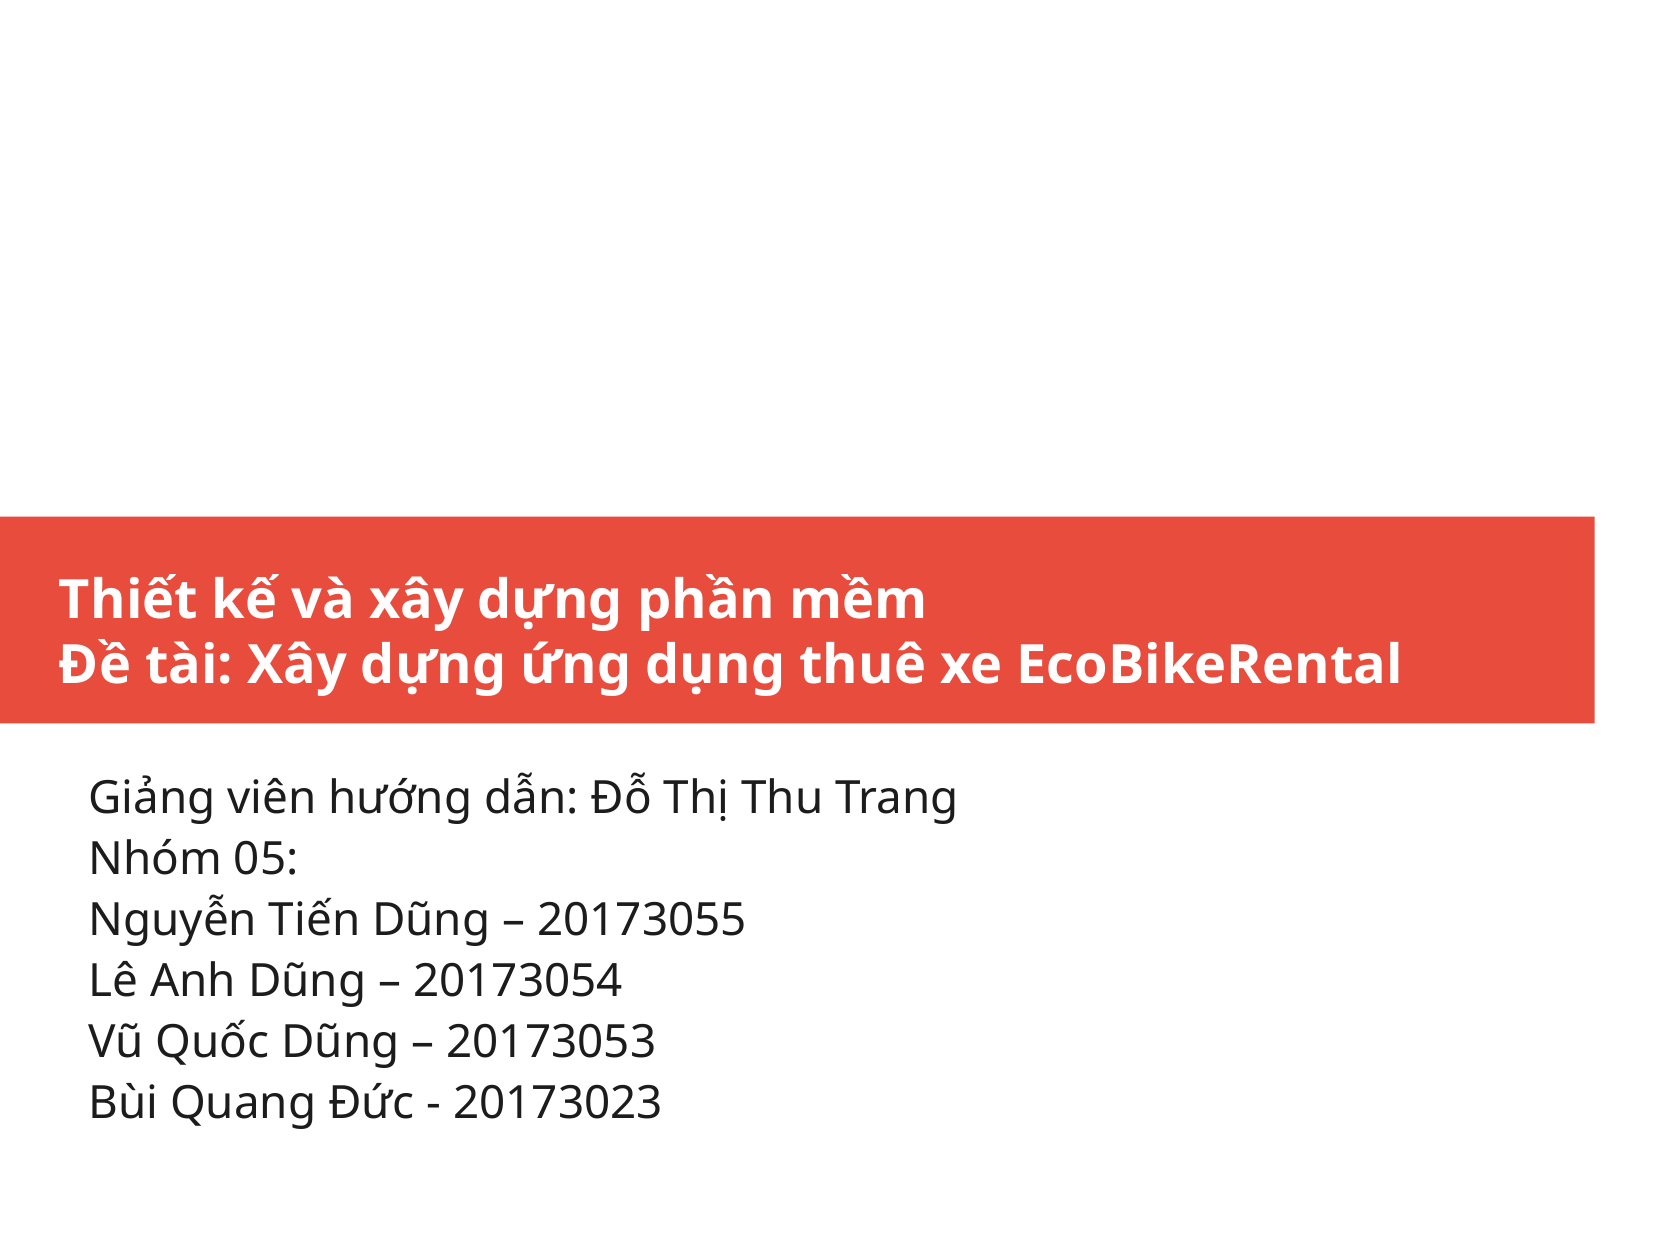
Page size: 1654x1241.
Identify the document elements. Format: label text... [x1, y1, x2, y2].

subtitle Giảng viên hướng dẫn: Đỗ Thị Thu Trang Nhóm 05: Nguyễn Tiến Dũng – 20173055 Lê Anh Dũng – 20173054 Vũ Quốc Dũng – 20173053 Bùi Quang Đức - 20173023 [88, 767, 1595, 1182]
title Thiết kế và xây dựng phần mềm Đề tài: Xây dựng ứng dụng thuê xe EcoBikeRental [59, 405, 1595, 694]
